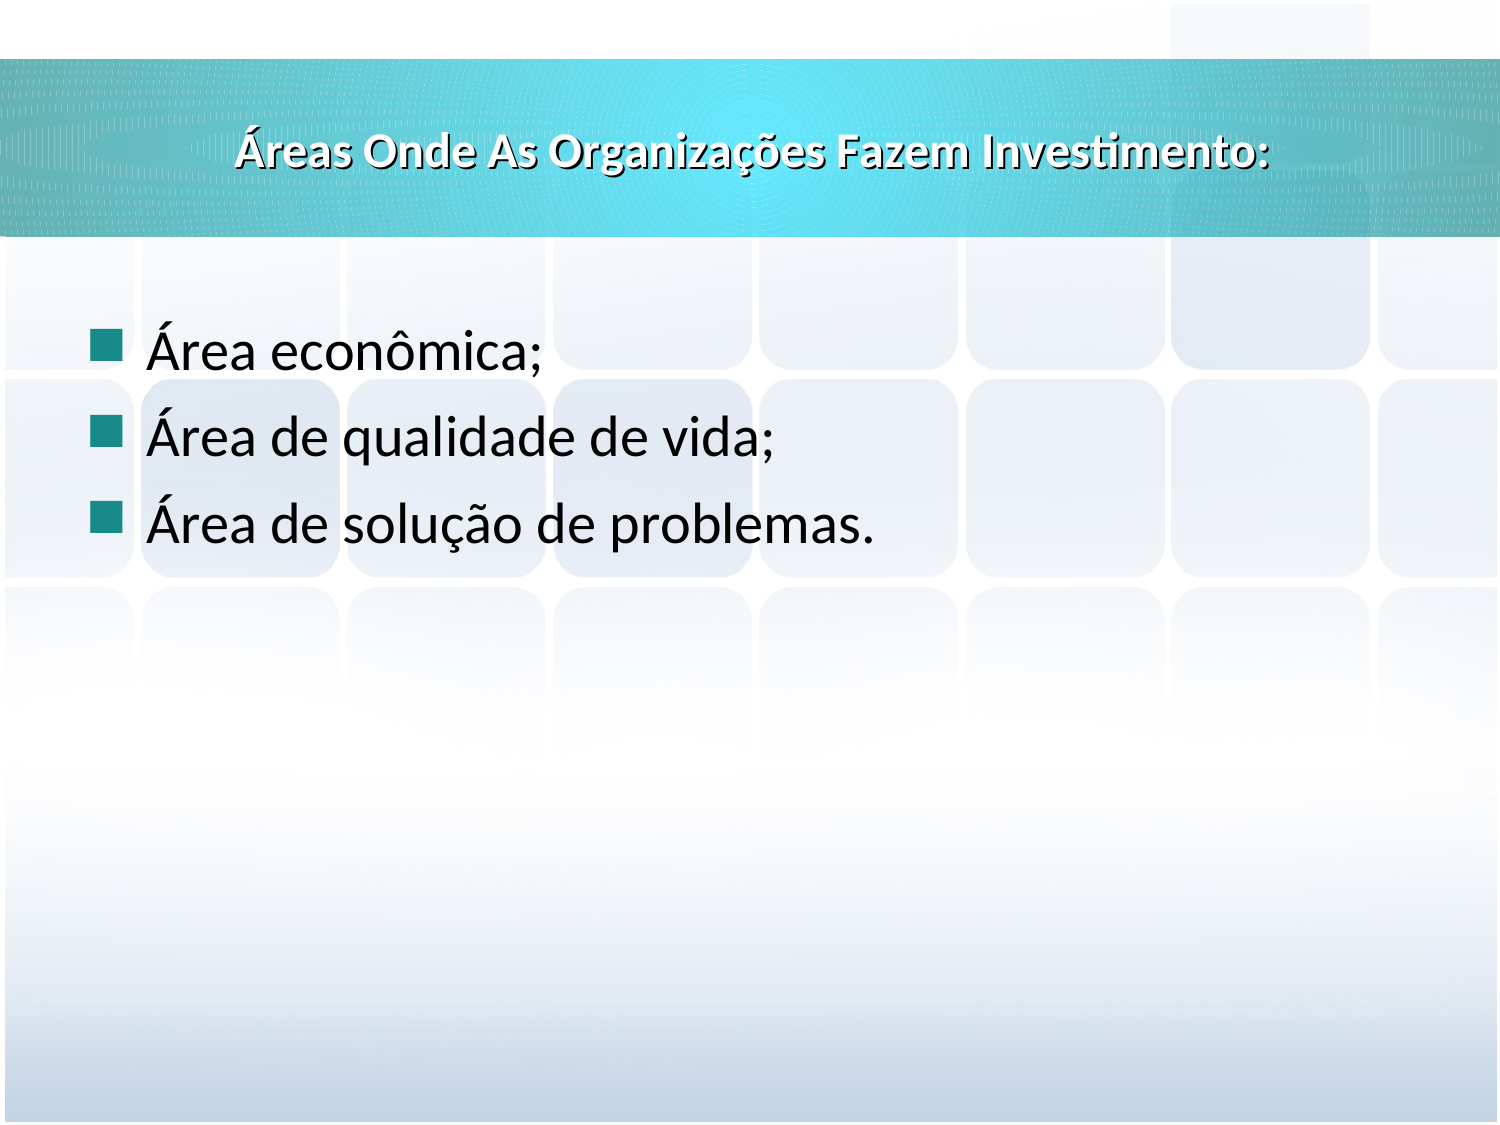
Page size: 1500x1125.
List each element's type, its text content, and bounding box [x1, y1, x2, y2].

text_box Áreas Onde As Organizações Fazem Investimento: [0, 59, 1500, 237]
picture [0, 0, 1500, 59]
picture [0, 237, 1500, 1125]
list Área econômica; Área de qualidade de vida; Área de solução de problemas. [75, 304, 1426, 1048]
